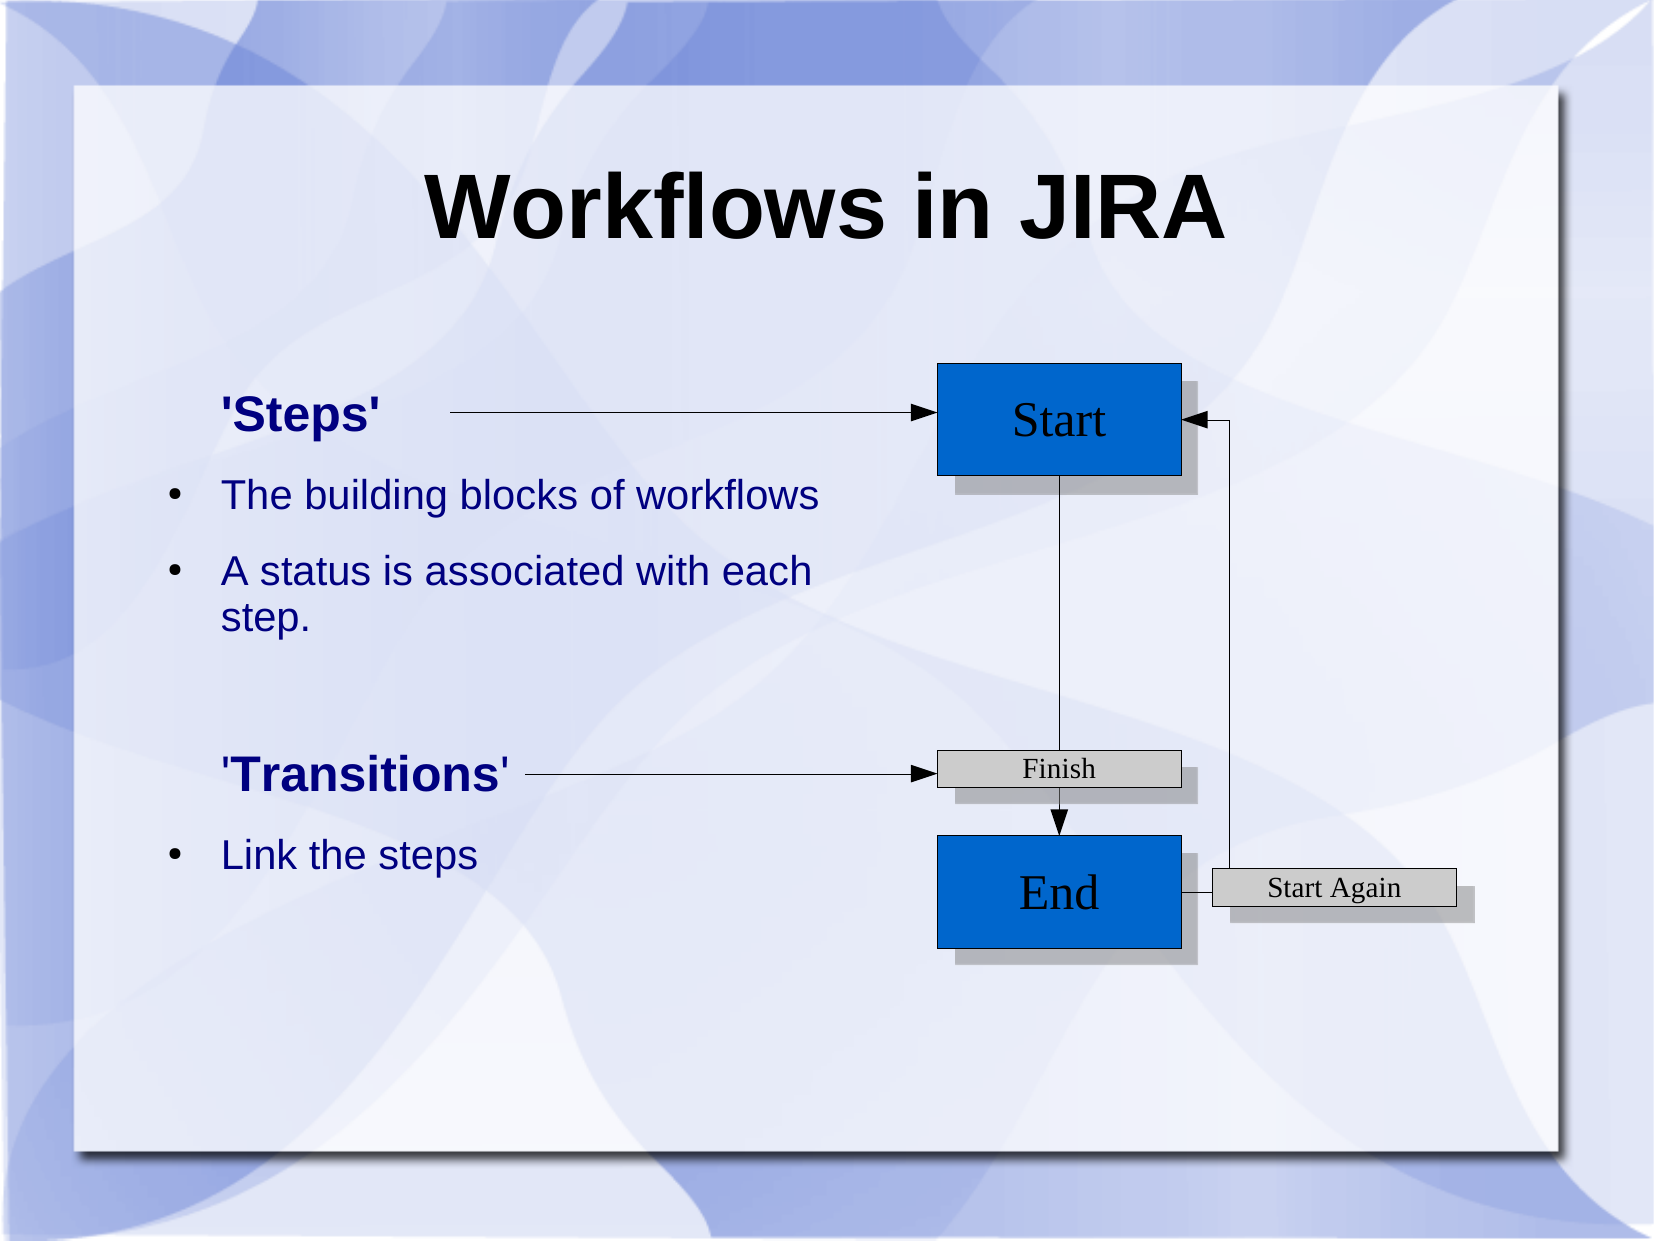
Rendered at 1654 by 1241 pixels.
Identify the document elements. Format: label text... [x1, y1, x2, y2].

text_box End [937, 835, 1182, 949]
title Workflows in JIRA [147, 117, 1506, 296]
text_box Start Again [1212, 868, 1457, 907]
list 'Steps' The building blocks of workflows A status is associated with each step. 'Transitions' Link the steps [150, 386, 866, 938]
text_box Finish [937, 750, 1182, 788]
text_box Start [937, 363, 1182, 476]
picture [0, 0, 1654, 1241]
